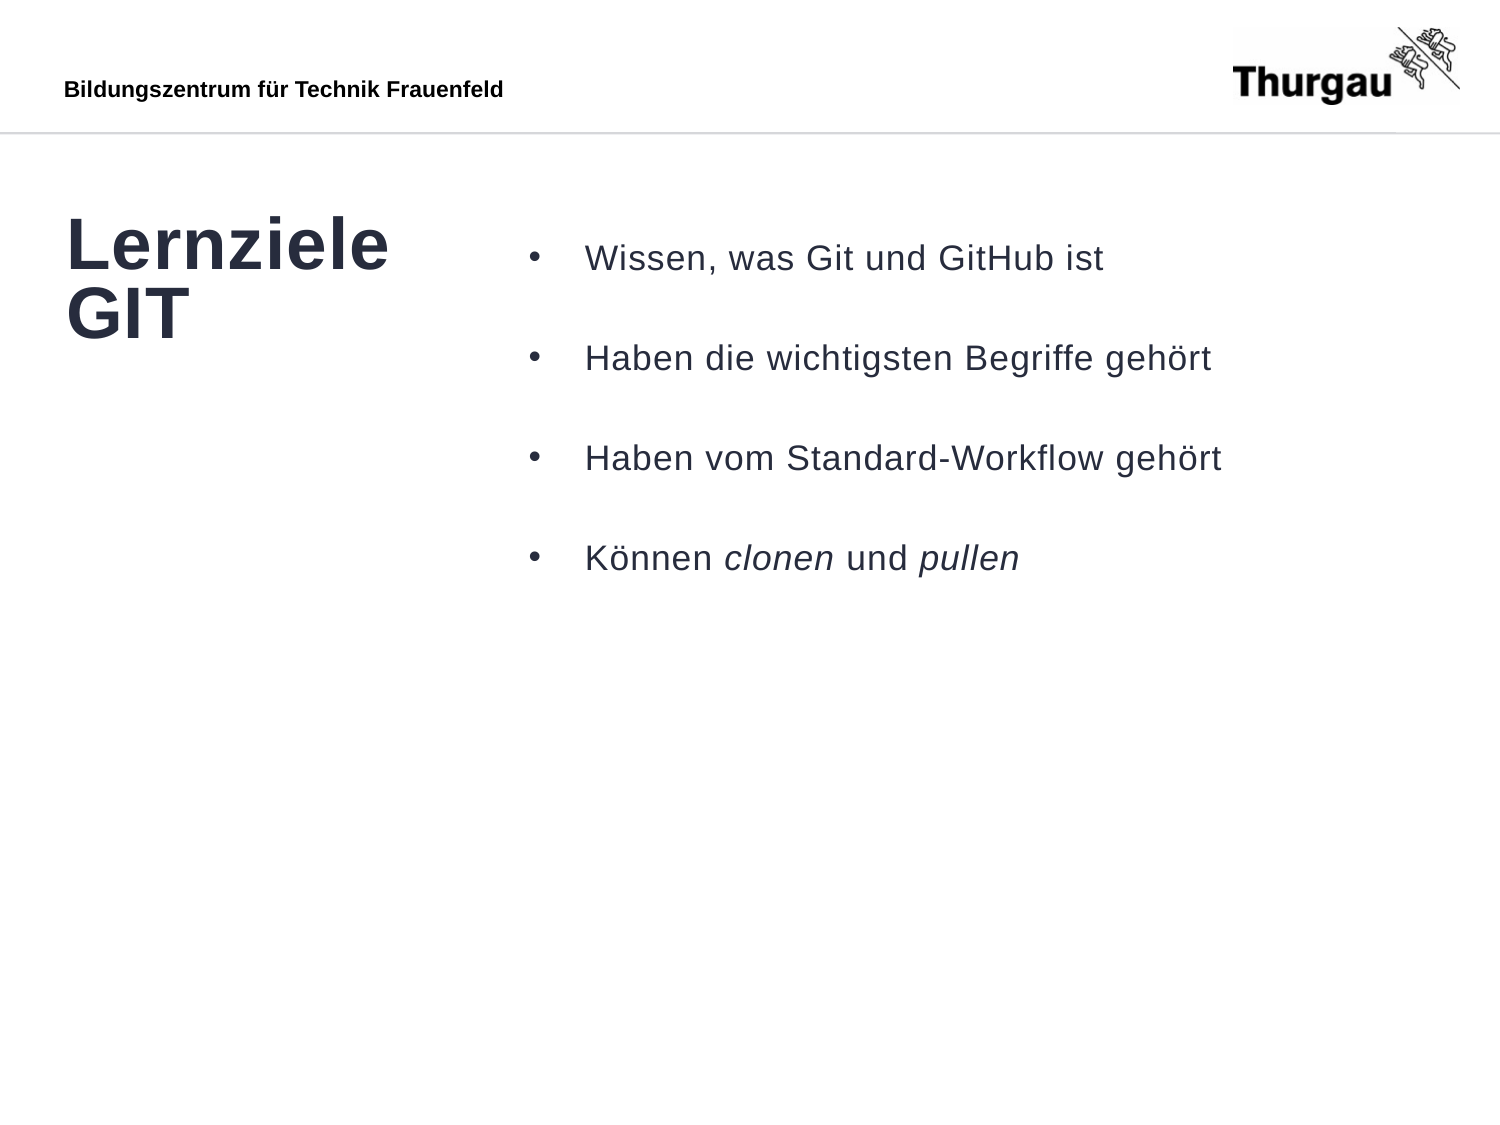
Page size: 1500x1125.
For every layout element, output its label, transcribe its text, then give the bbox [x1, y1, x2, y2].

text_box Bildungszentrum für Technik Frauenfeld [48, 65, 667, 115]
picture [1233, 27, 1460, 105]
text_box Lernziele GIT [51, 208, 422, 587]
text_box Wissen, was Git und GitHub ist Haben die wichtigsten Begriffe gehört Haben vom Standard-Workflow gehört Können clonen und pullen [513, 219, 1435, 1042]
